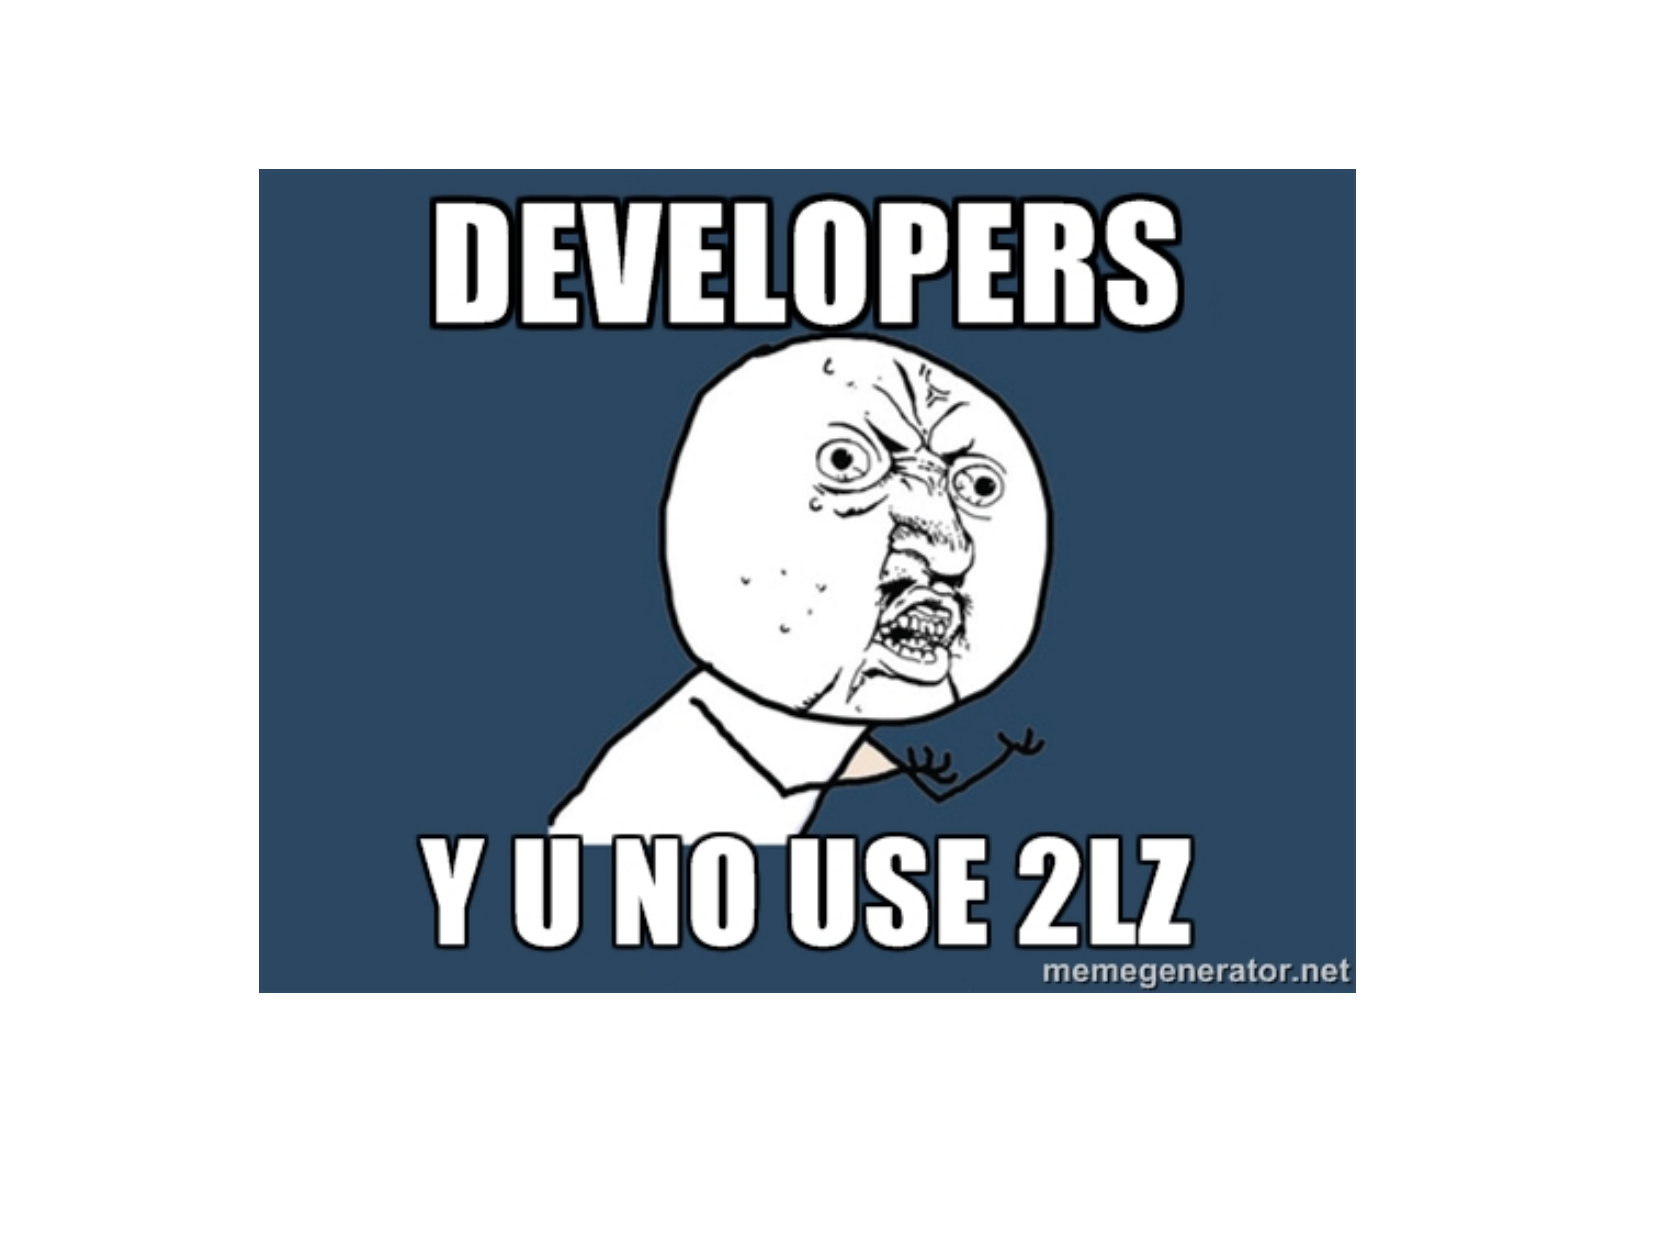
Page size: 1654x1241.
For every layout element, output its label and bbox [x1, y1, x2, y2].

picture [259, 169, 1356, 993]
